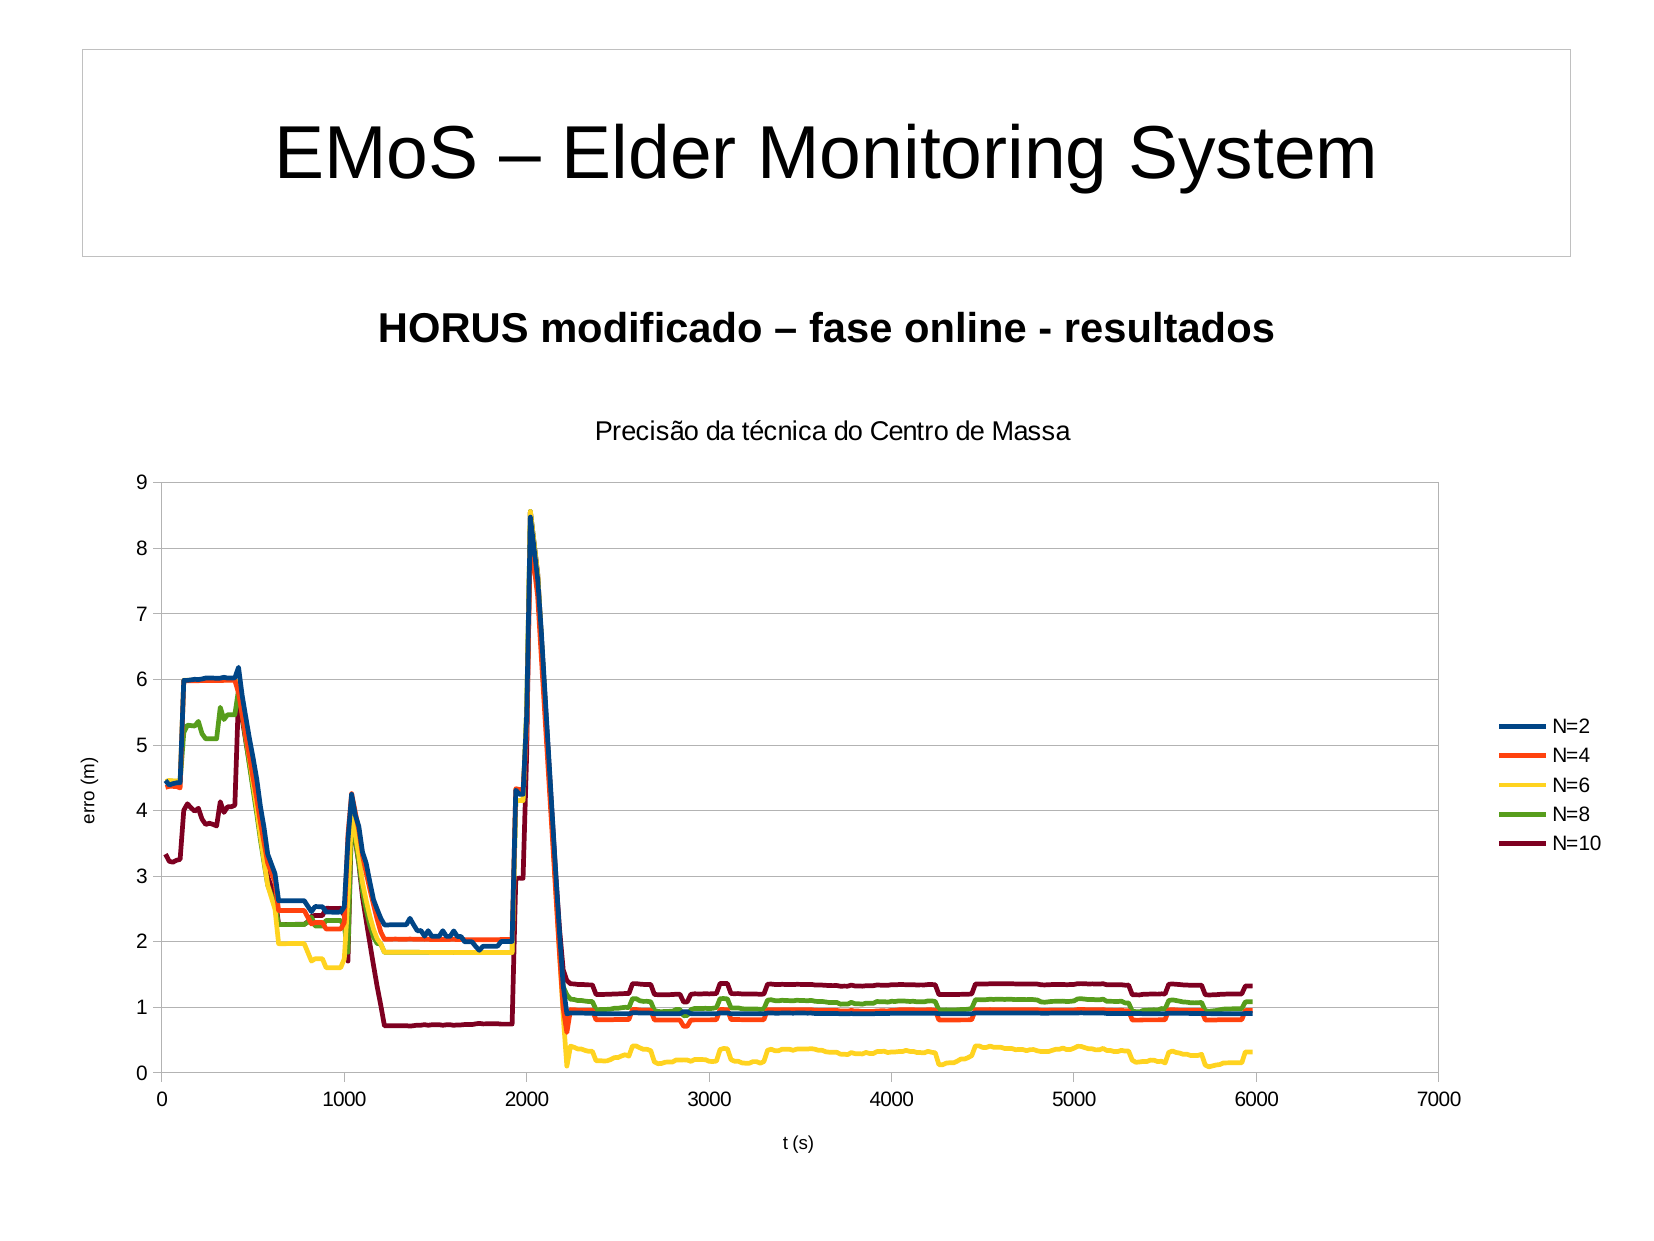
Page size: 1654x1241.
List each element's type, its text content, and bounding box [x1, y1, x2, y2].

title EMoS – Elder Monitoring System [82, 49, 1571, 257]
text_box HORUS modificado – fase online - resultados [241, 297, 1412, 359]
chart [45, 385, 1621, 1186]
